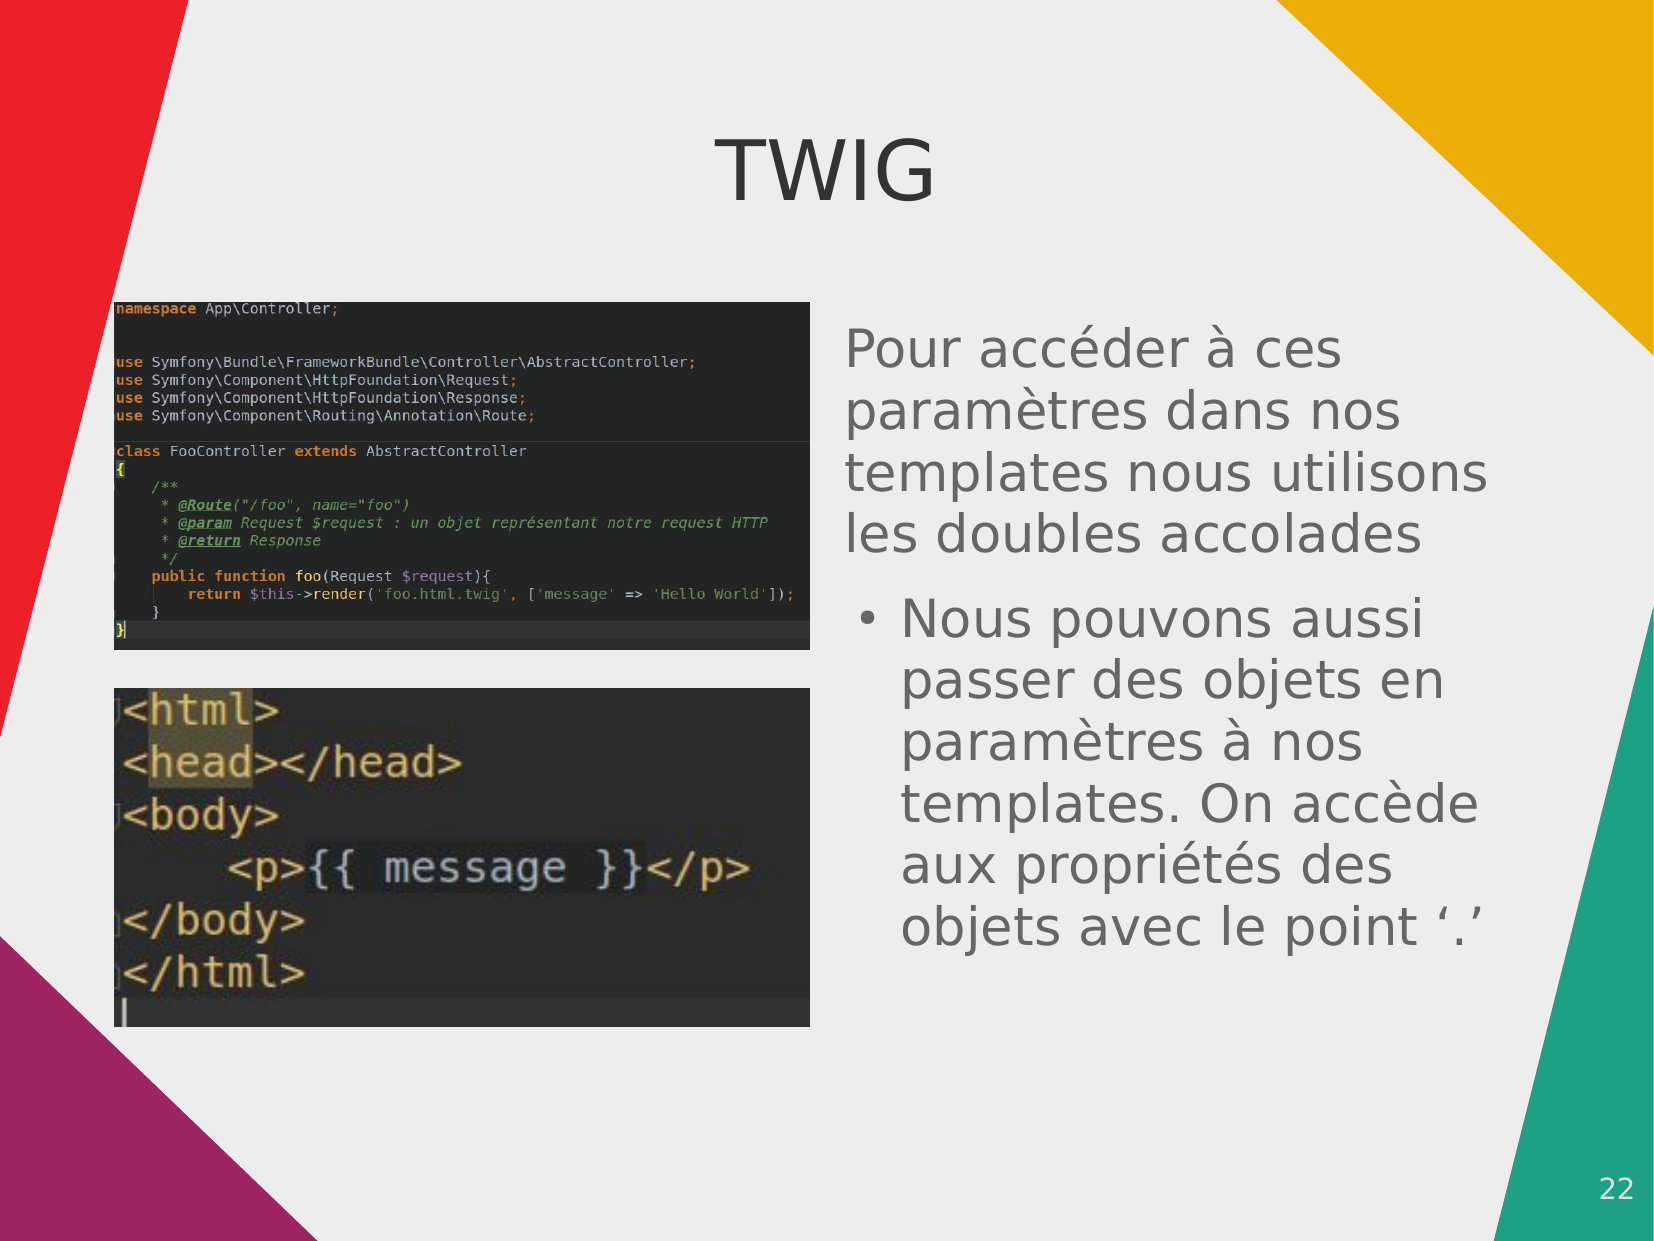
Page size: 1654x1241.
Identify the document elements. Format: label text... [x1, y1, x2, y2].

title TWIG [114, 73, 1539, 271]
picture [114, 302, 810, 651]
list Pour accéder à ces paramètres dans nos templates nous utilisons les doubles accolades Nous pouvons aussi passer des objets en paramètres à nos templates. On accède aux propriétés des objets avec le point ‘.’ [844, 318, 1540, 969]
picture [114, 688, 810, 1027]
